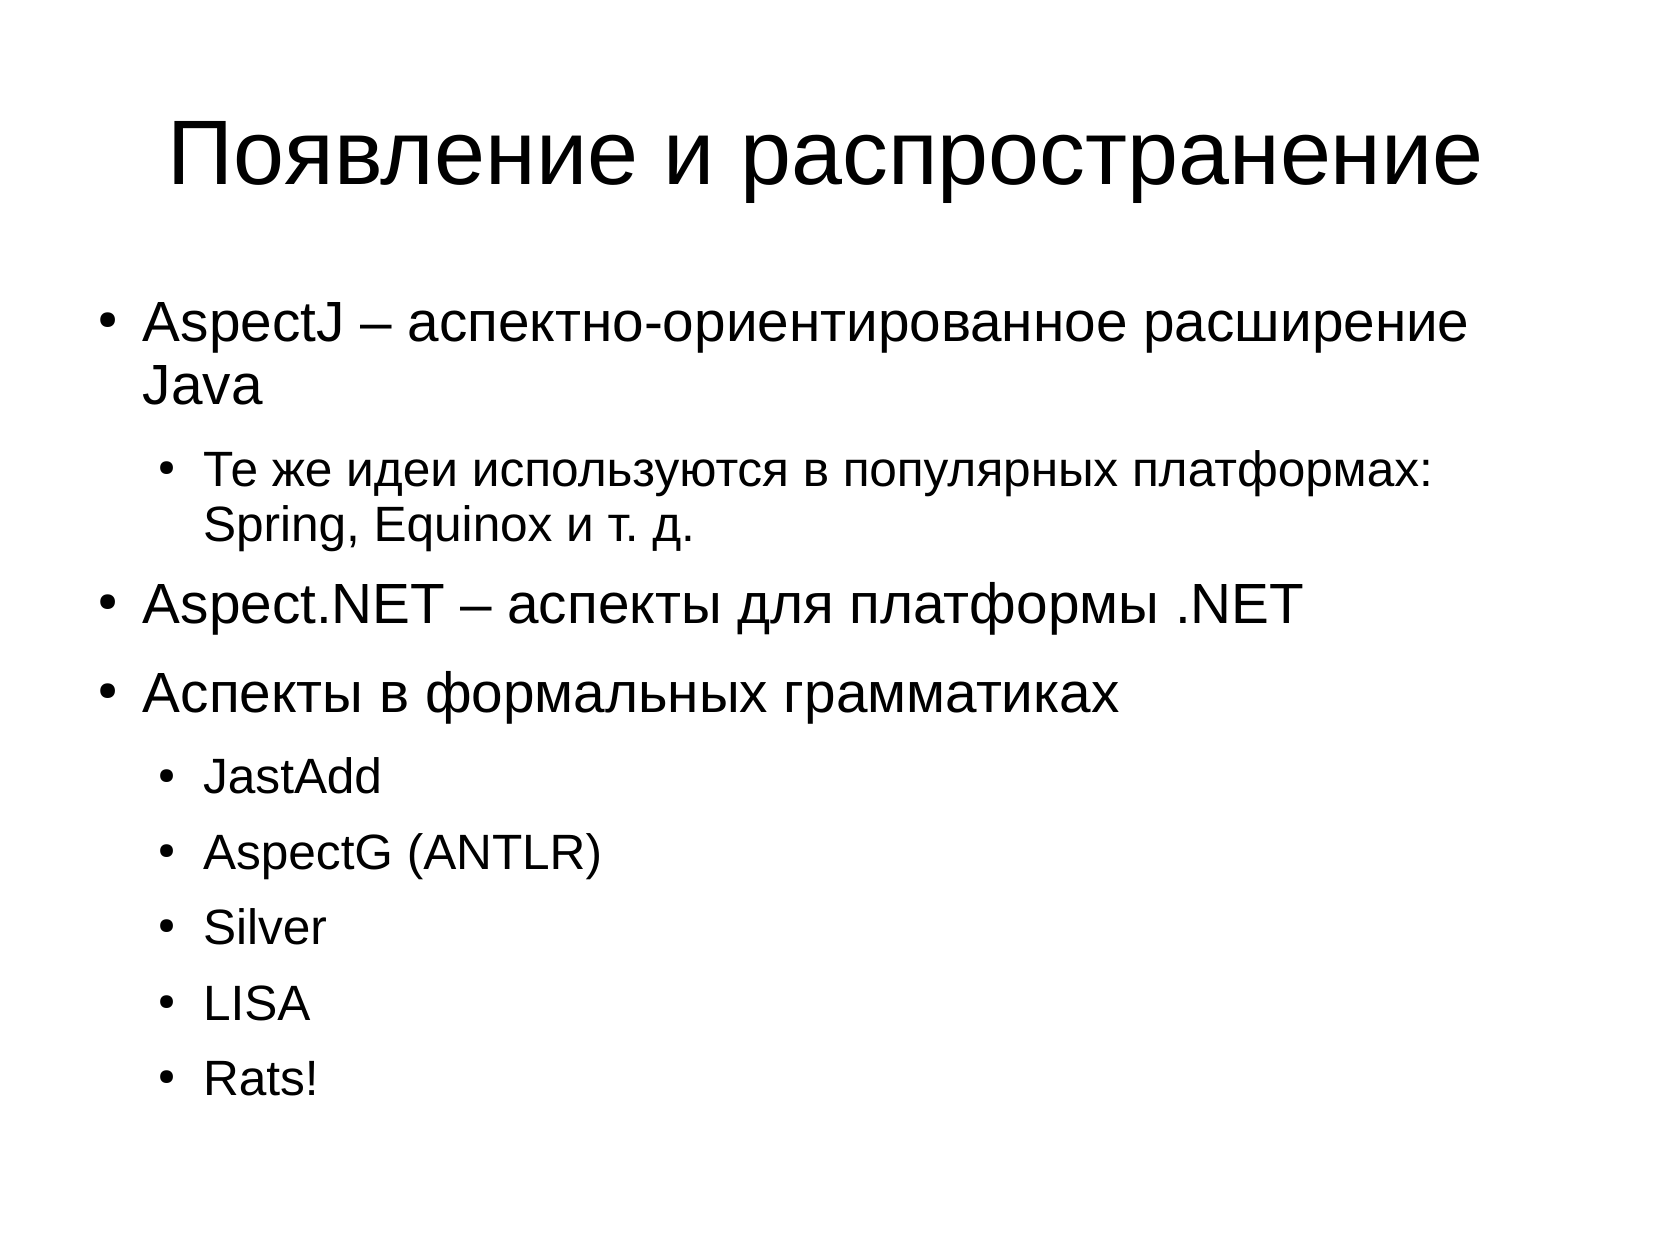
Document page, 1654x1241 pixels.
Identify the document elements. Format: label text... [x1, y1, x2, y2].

title Появление и распространение [82, 56, 1571, 250]
list AspectJ – аспектно-ориентированное расширение Java Те же идеи используются в популярных платформах: Spring, Equinox и т. д. Aspect.NET – аспекты для платформы .NET Аспекты в формальных грамматиках JastAdd AspectG (ANTLR) Silver LISA Rats! [82, 290, 1571, 1109]
